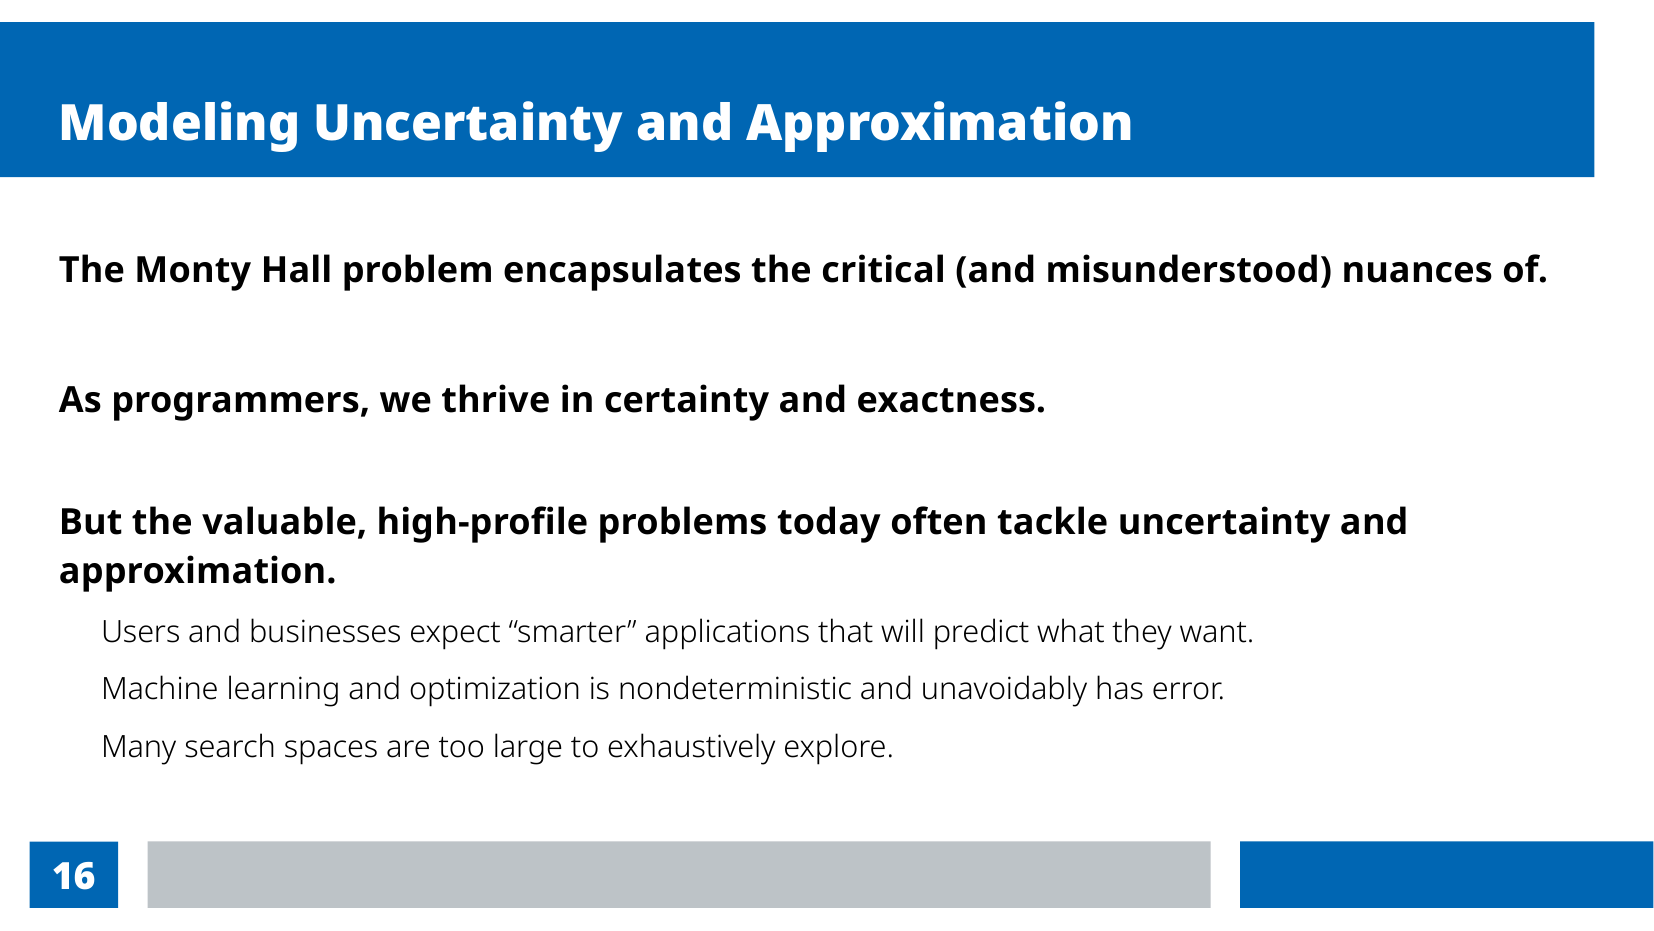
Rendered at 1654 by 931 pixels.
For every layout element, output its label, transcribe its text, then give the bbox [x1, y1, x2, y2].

title Modeling Uncertainty and Approximation [59, 44, 1595, 156]
list The Monty Hall problem encapsulates the critical (and misunderstood) nuances of. As programmers, we thrive in certainty and exactness. But the valuable, high-profile problems today often tackle uncertainty and approximation. Users and businesses expect “smarter” applications that will predict what they want. Machine learning and optimization is nondeterministic and unavoidably has error. Many search spaces are too large to exhaustively explore. [59, 243, 1565, 820]
